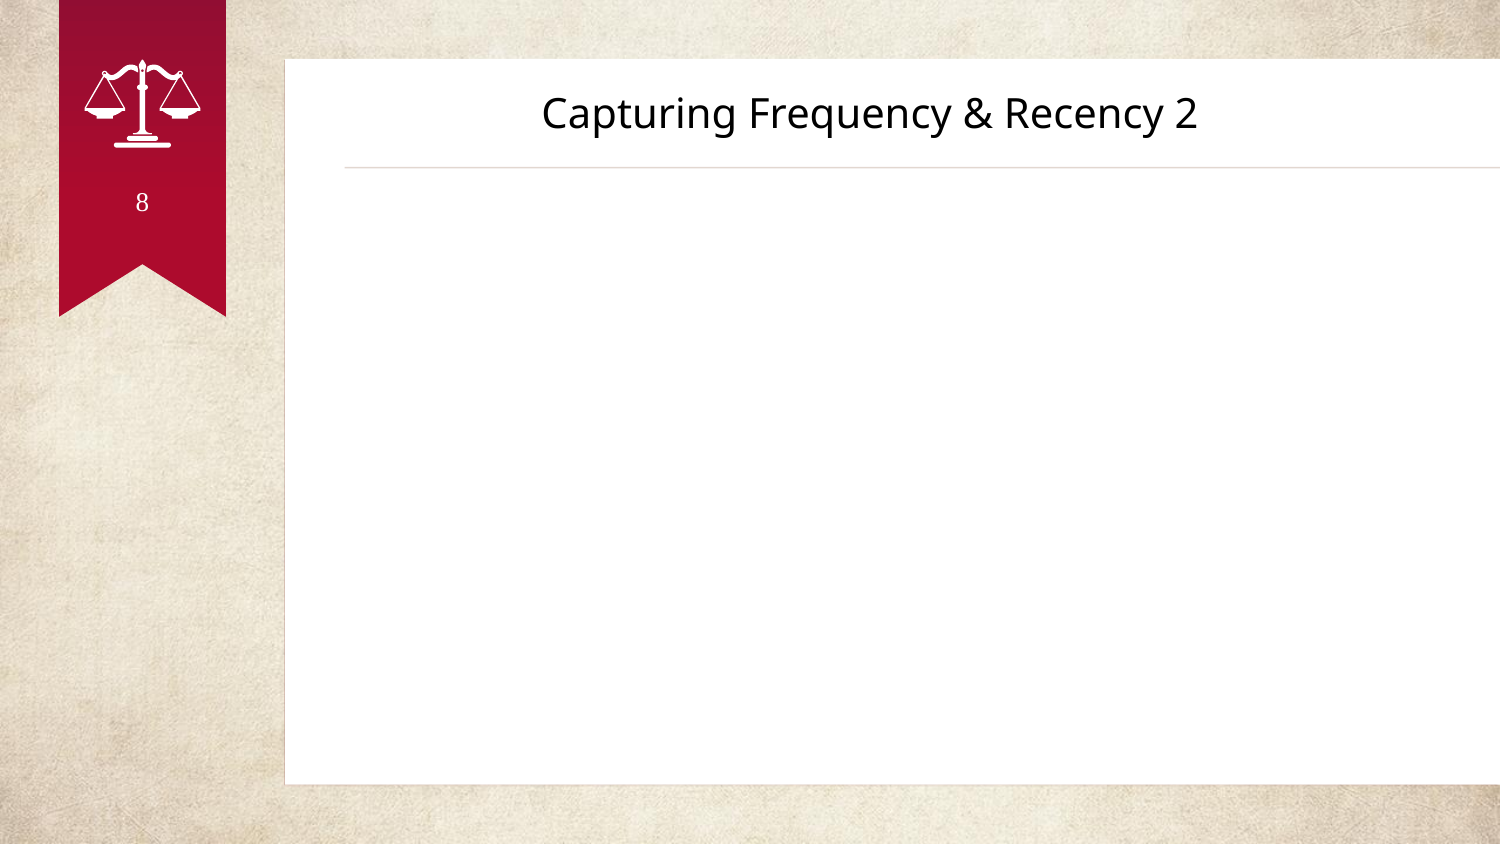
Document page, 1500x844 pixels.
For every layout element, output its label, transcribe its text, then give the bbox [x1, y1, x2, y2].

text_box Capturing Frequency & Recency 2 [420, 75, 1321, 151]
picture [0, 0, 1500, 844]
text_box <number> [58, 167, 226, 233]
